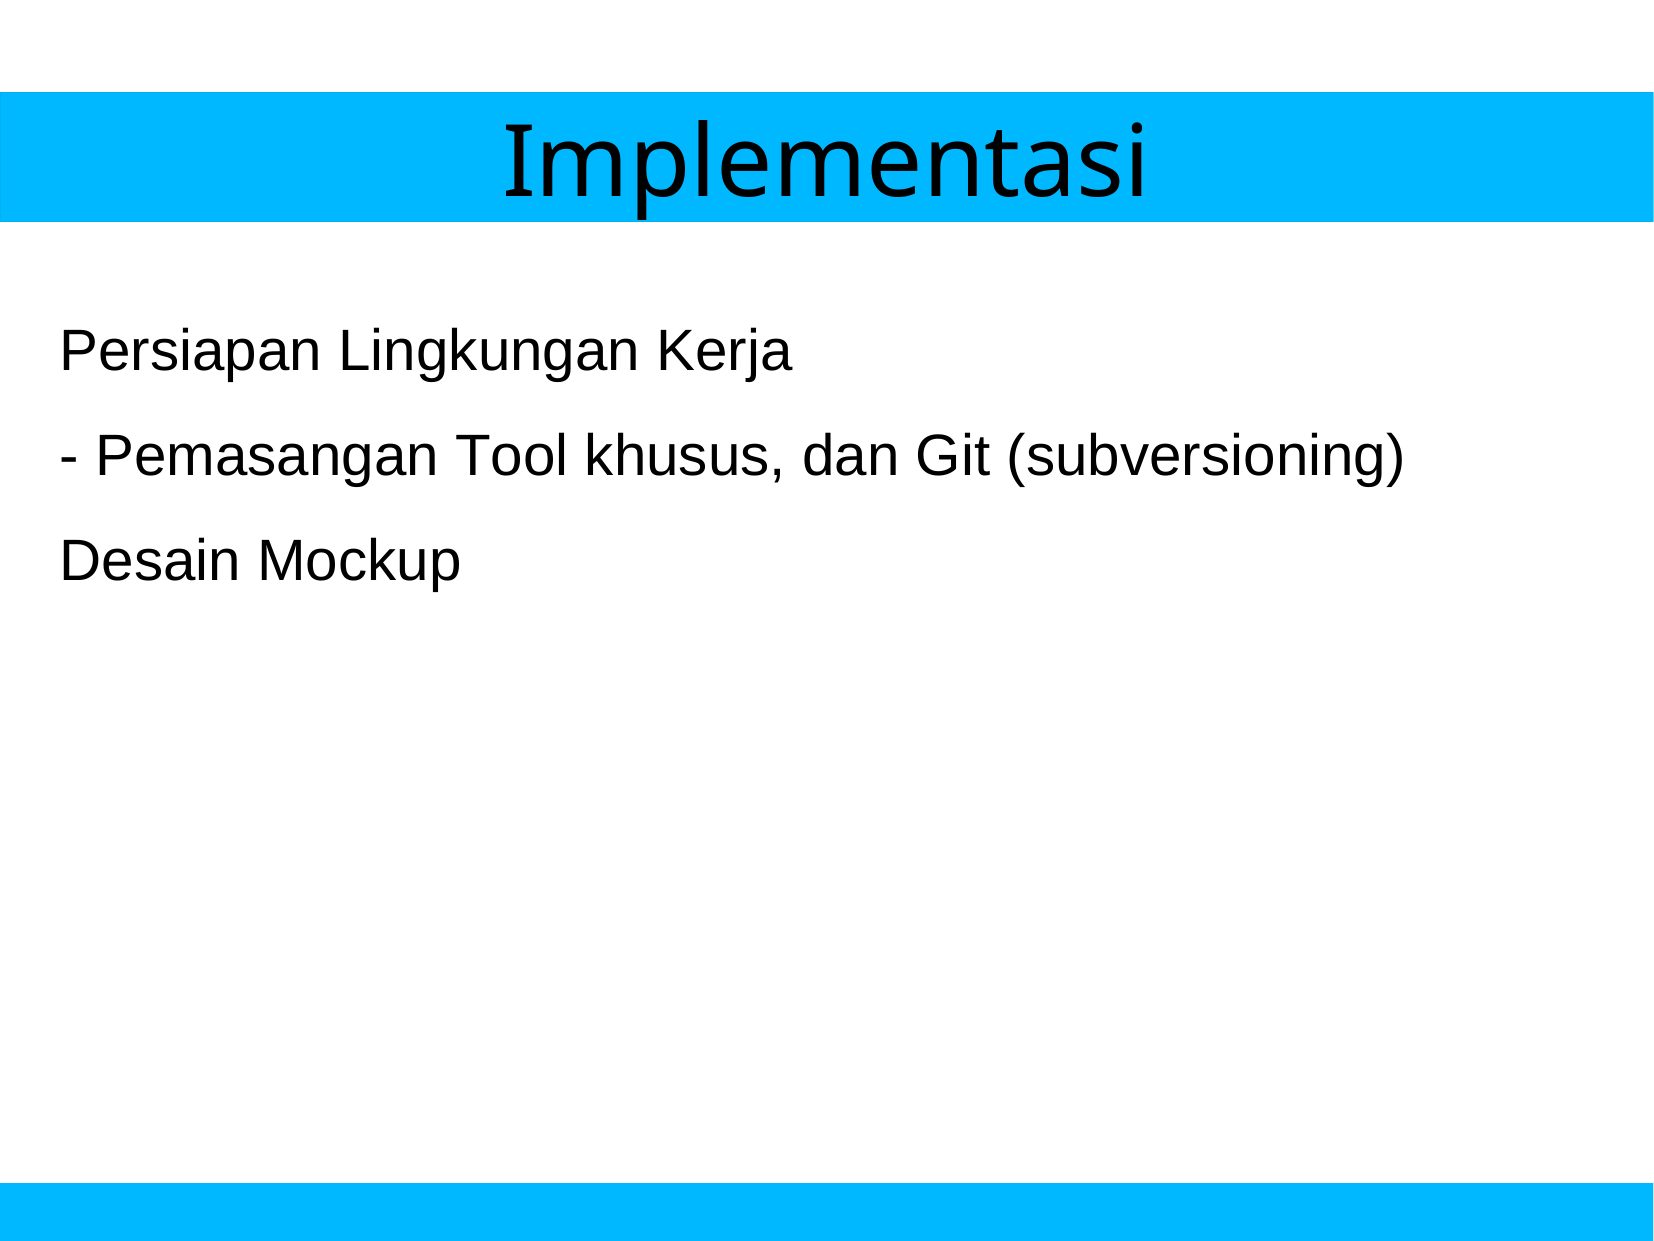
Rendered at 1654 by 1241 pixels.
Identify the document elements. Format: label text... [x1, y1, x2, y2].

text_box [0, 1182, 1654, 1241]
text_box Implementasi [82, 49, 1571, 257]
text_box [0, 92, 82, 222]
text_box Persiapan Lingkungan Kerja - Pemasangan Tool khusus, dan Git (subversioning) Desain Mockup [45, 269, 1621, 706]
text_box [1571, 92, 1654, 222]
